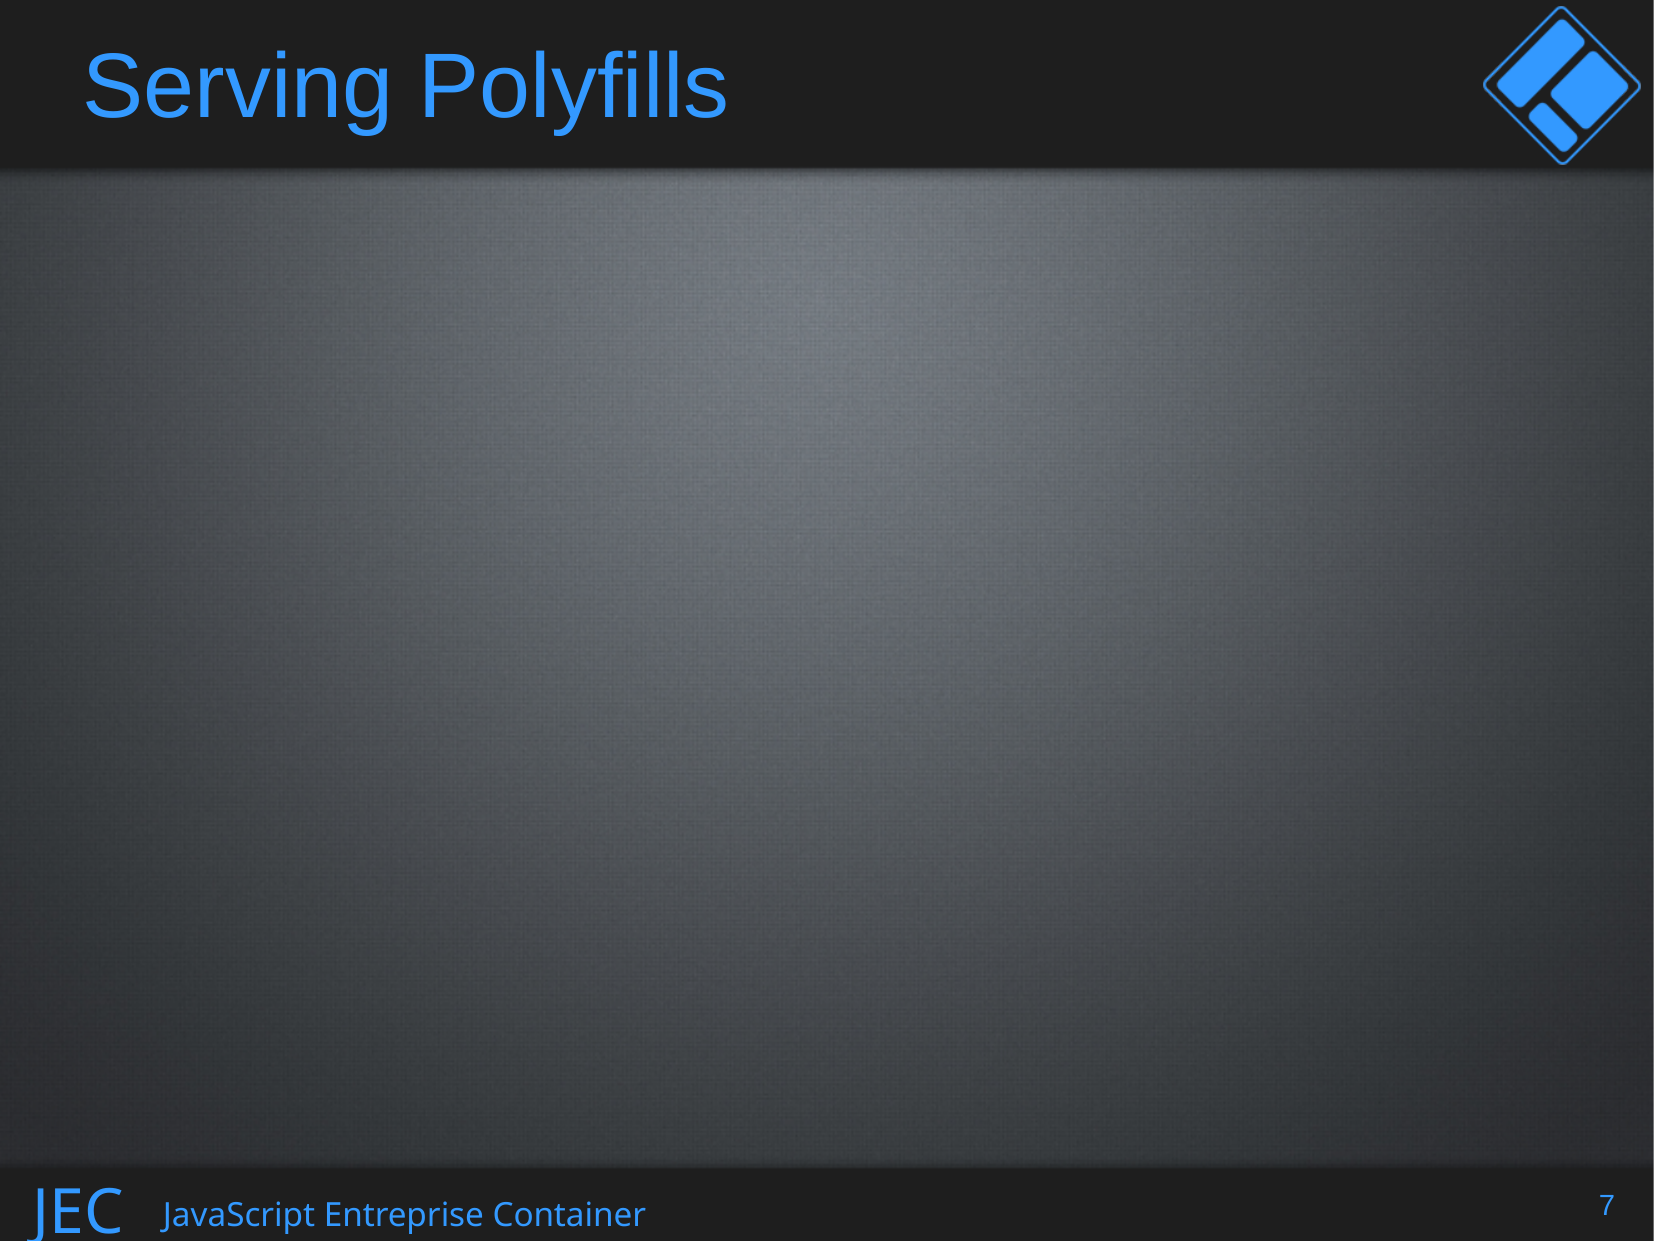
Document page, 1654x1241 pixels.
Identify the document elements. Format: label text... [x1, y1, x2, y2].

text_box 7 [744, 1181, 1630, 1229]
picture [0, 0, 1654, 1241]
title Serving Polyfills [82, 23, 1441, 147]
text_box JavaScript Entreprise Container [148, 1183, 651, 1241]
text_box JEC [17, 1159, 149, 1241]
